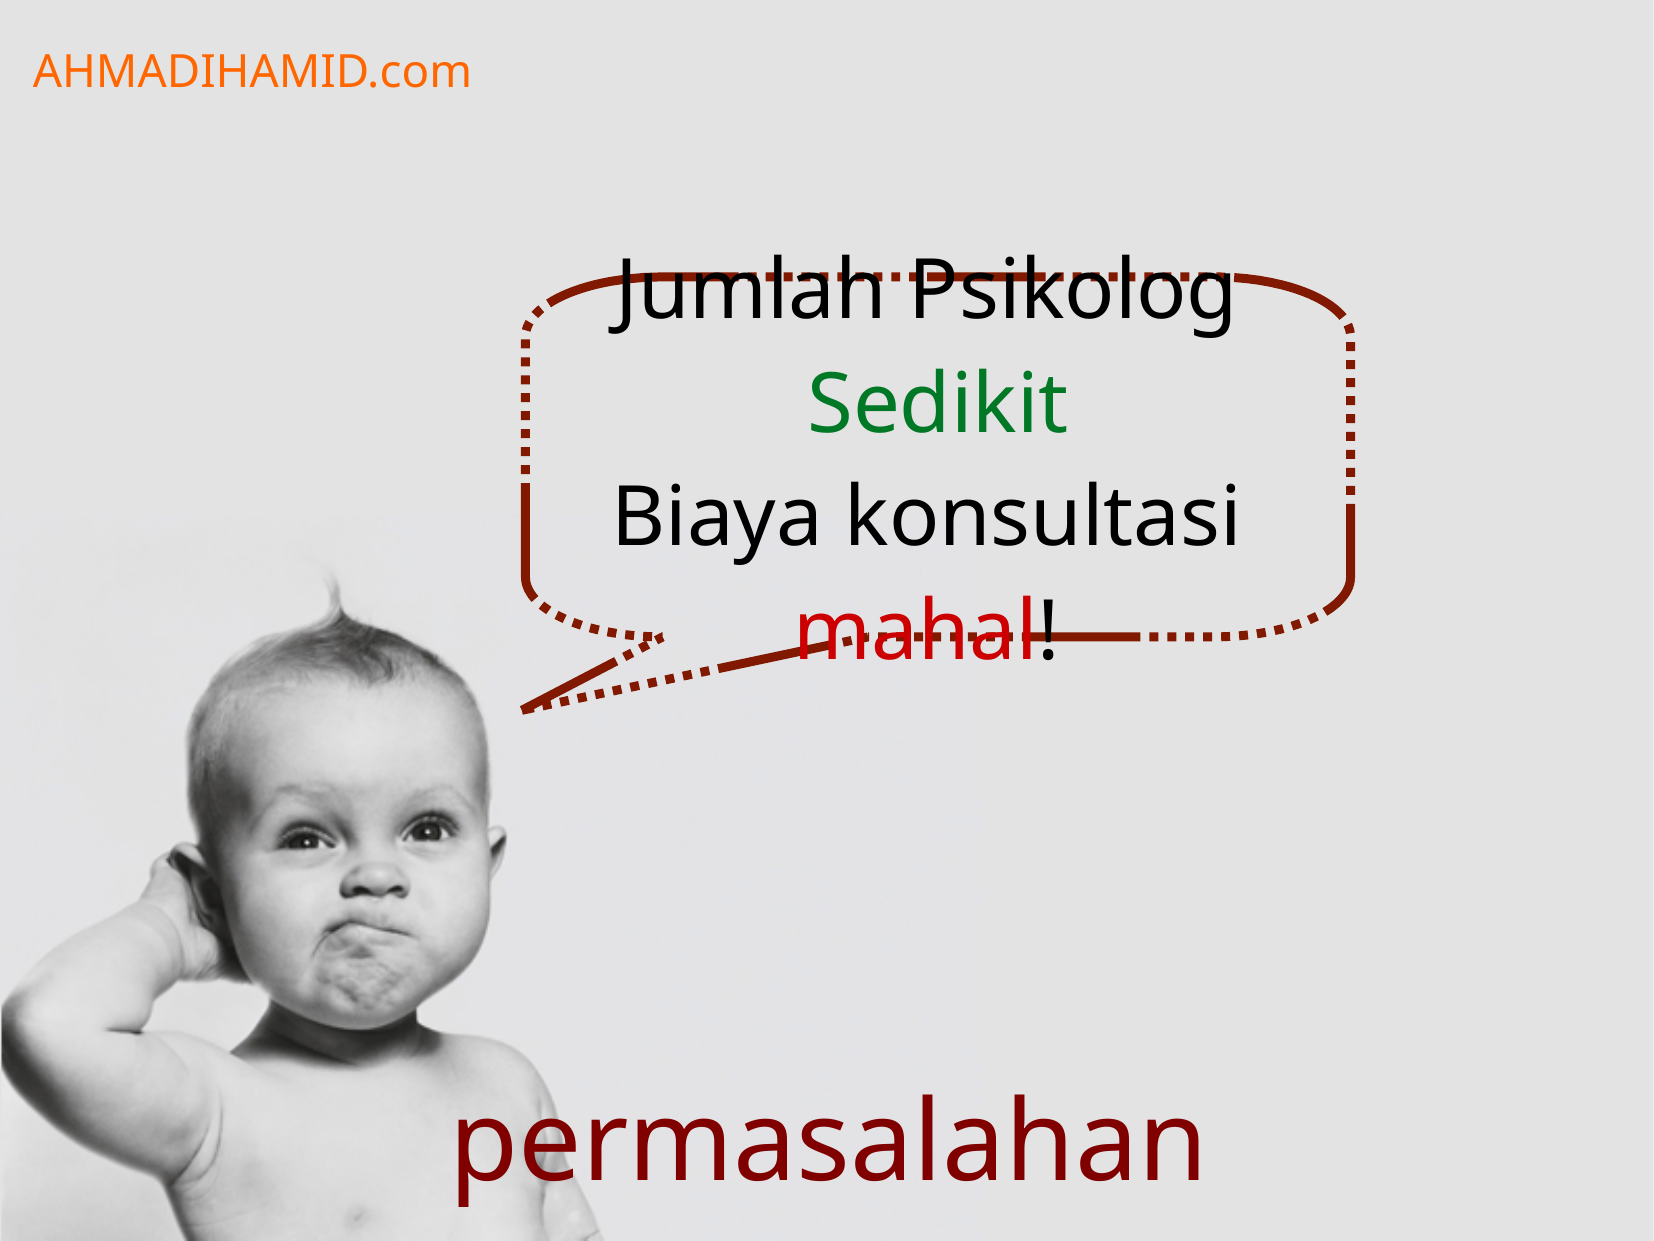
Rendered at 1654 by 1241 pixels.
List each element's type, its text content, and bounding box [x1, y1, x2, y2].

text_box Jumlah Psikolog Sedikit Biaya konsultasi mahal! [521, 276, 1351, 711]
text_box AHMADIHAMID.com [18, 31, 421, 106]
picture [0, 0, 1654, 1241]
title permasalahan [84, 1033, 1573, 1241]
